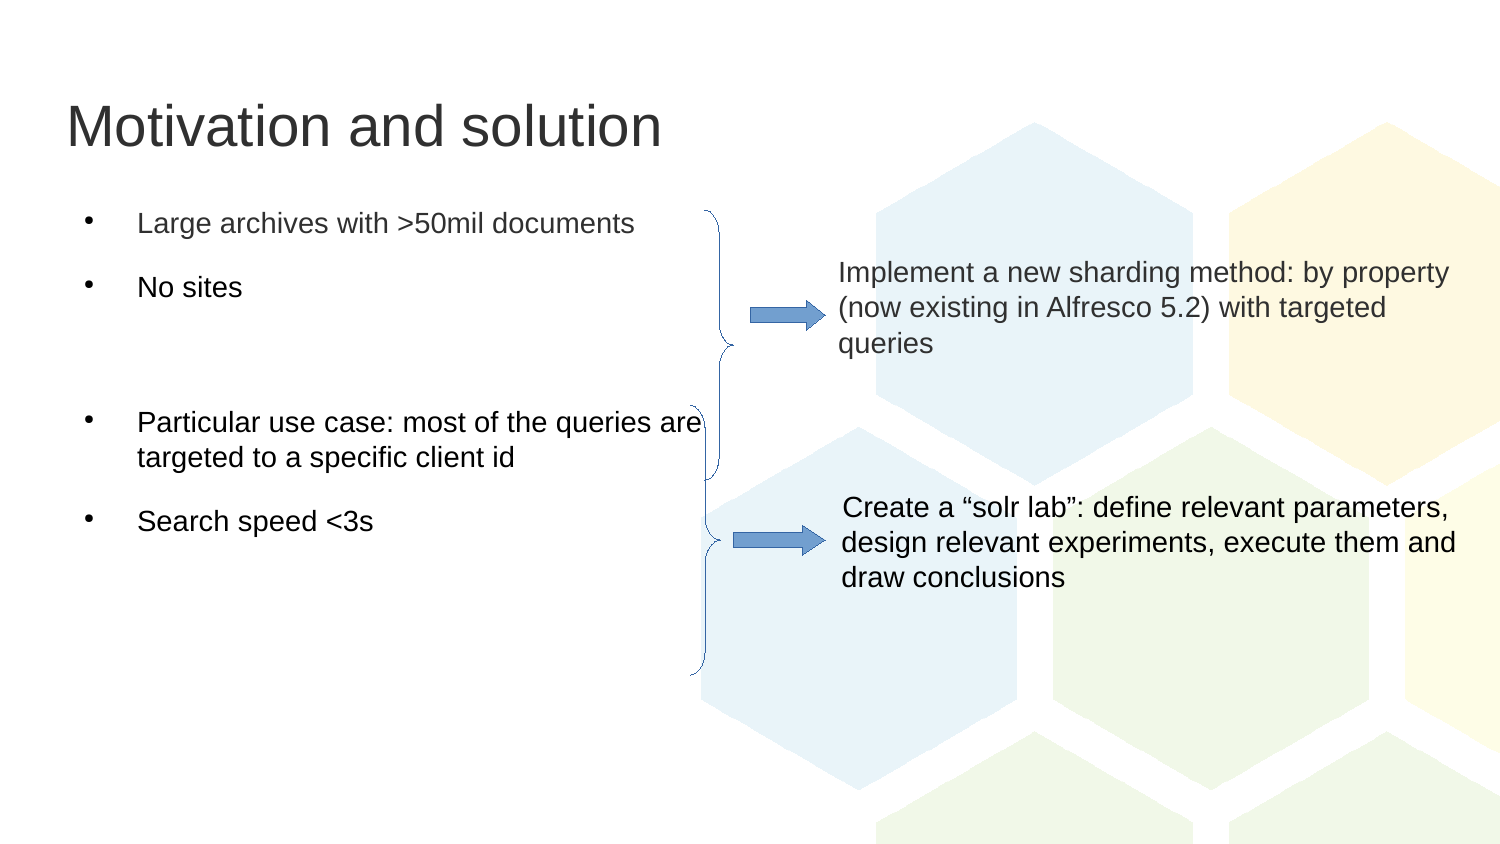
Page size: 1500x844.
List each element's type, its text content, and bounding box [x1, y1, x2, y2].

picture [0, 0, 1500, 844]
text_box [733, 525, 826, 556]
title Motivation and solution [51, 72, 1449, 167]
list Large archives with >50mil documents No sites Particular use case: most of the queries are targeted to a specific client id Search speed <3s [51, 189, 734, 750]
list Implement a new sharding method: by property (now existing in Alfresco 5.2) with targeted queries Create a “solr lab”: define relevant parameters, design relevant experiments, execute them and draw conclusions [767, 189, 1471, 750]
text_box [750, 300, 826, 331]
